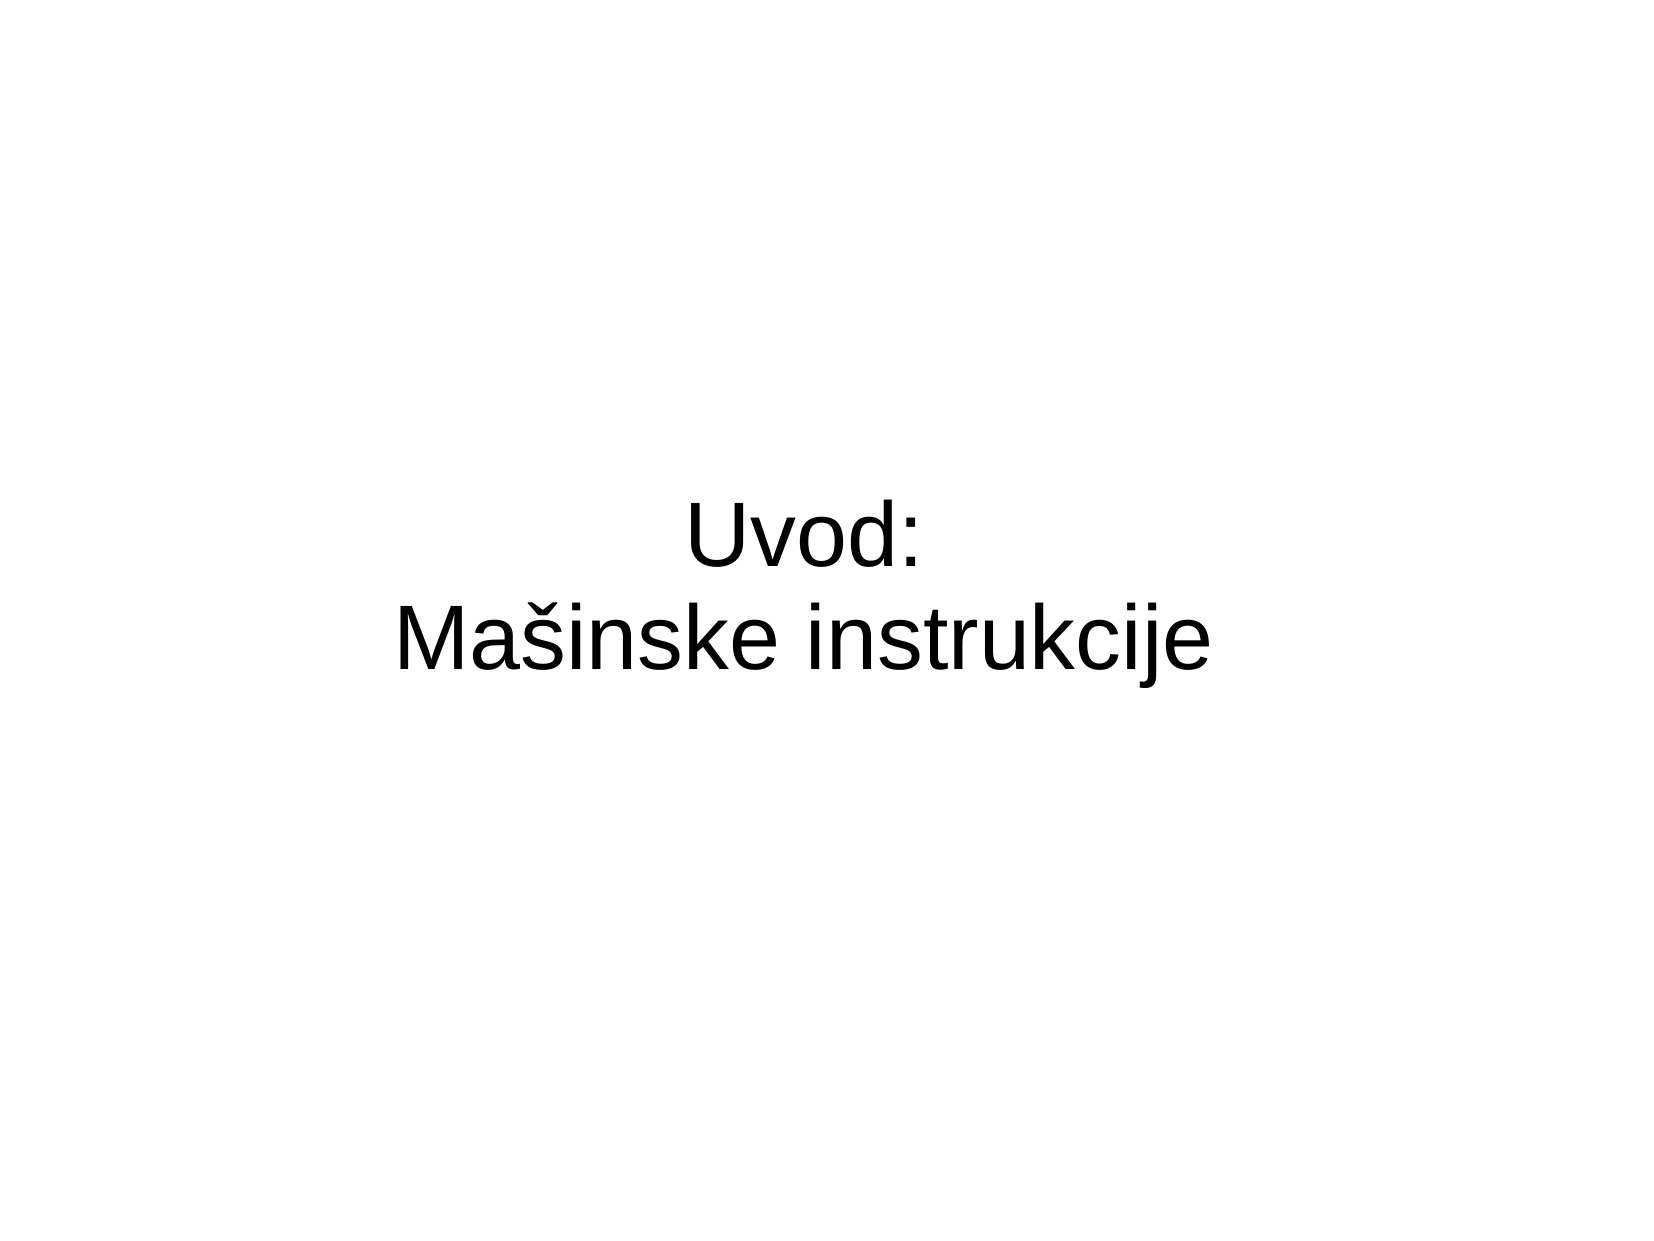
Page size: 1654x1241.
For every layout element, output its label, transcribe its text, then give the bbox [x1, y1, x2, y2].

title Uvod: Mašinske instrukcije [60, 482, 1549, 691]
